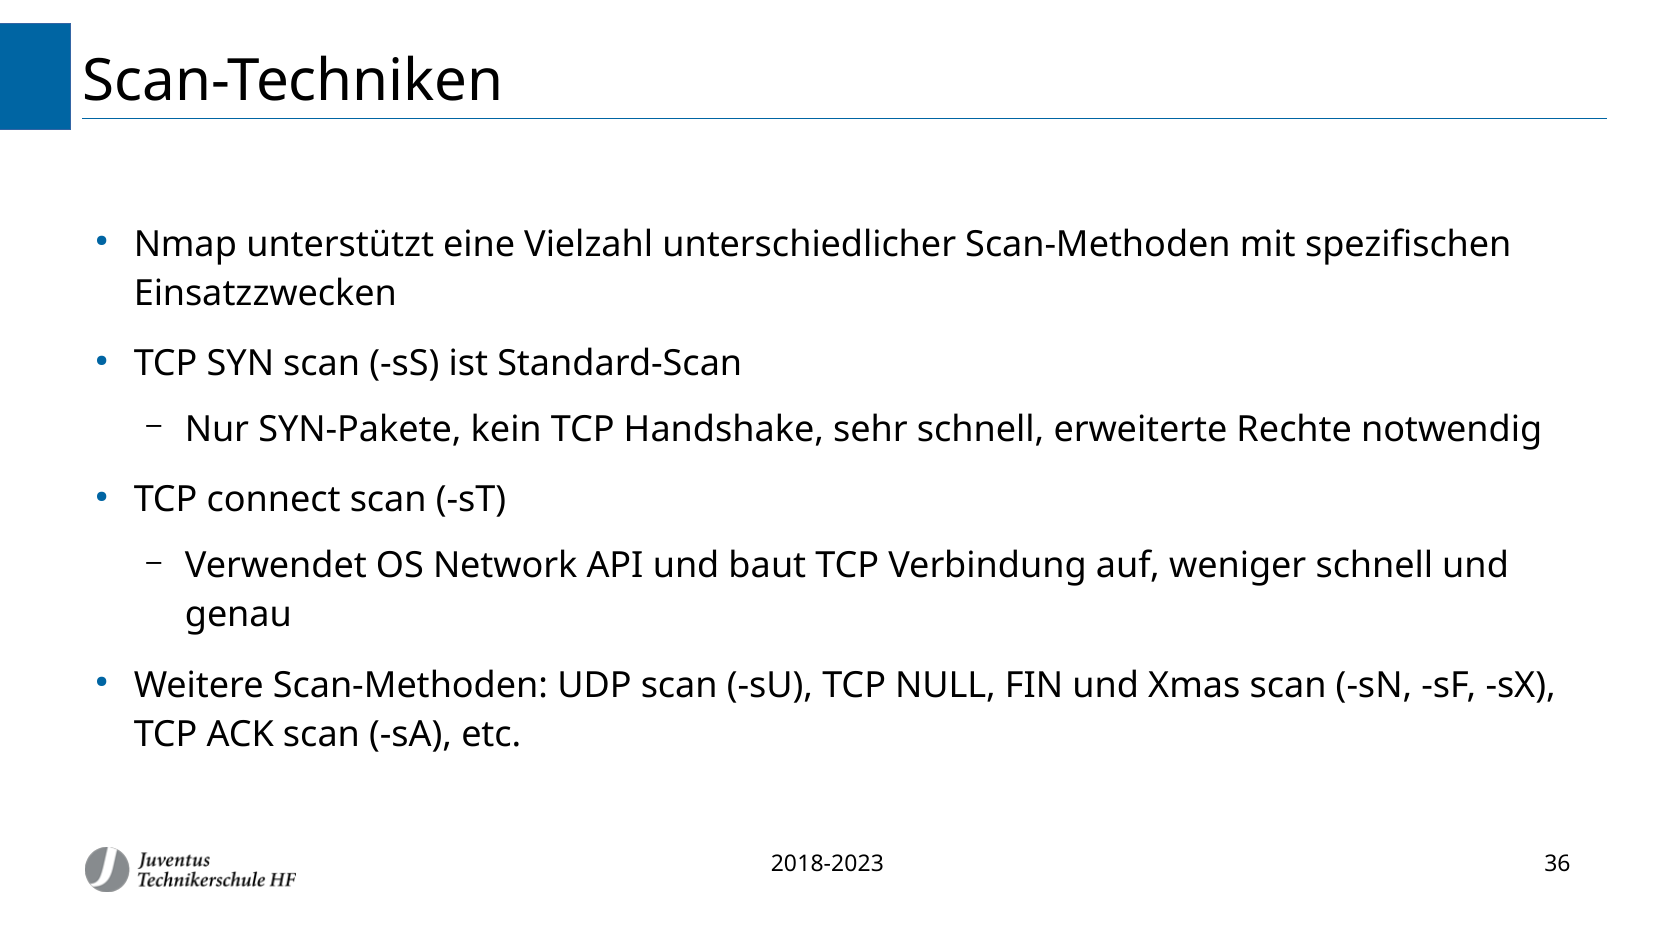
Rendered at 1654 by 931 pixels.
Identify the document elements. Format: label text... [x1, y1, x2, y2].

title Scan-Techniken [82, 37, 1571, 119]
list Nmap unterstützt eine Vielzahl unterschiedlicher Scan-Methoden mit spezifischen Einsatzzwecken TCP SYN scan (-sS) ist Standard-Scan Nur SYN-Pakete, kein TCP Handshake, sehr schnell, erweiterte Rechte notwendig TCP connect scan (-sT) Verwendet OS Network API und baut TCP Verbindung auf, weniger schnell und genau Weitere Scan-Methoden: UDP scan (-sU), TCP NULL, FIN und Xmas scan (-sN, -sF, -sX), TCP ACK scan (-sA), etc. [82, 217, 1571, 758]
picture [85, 847, 296, 892]
